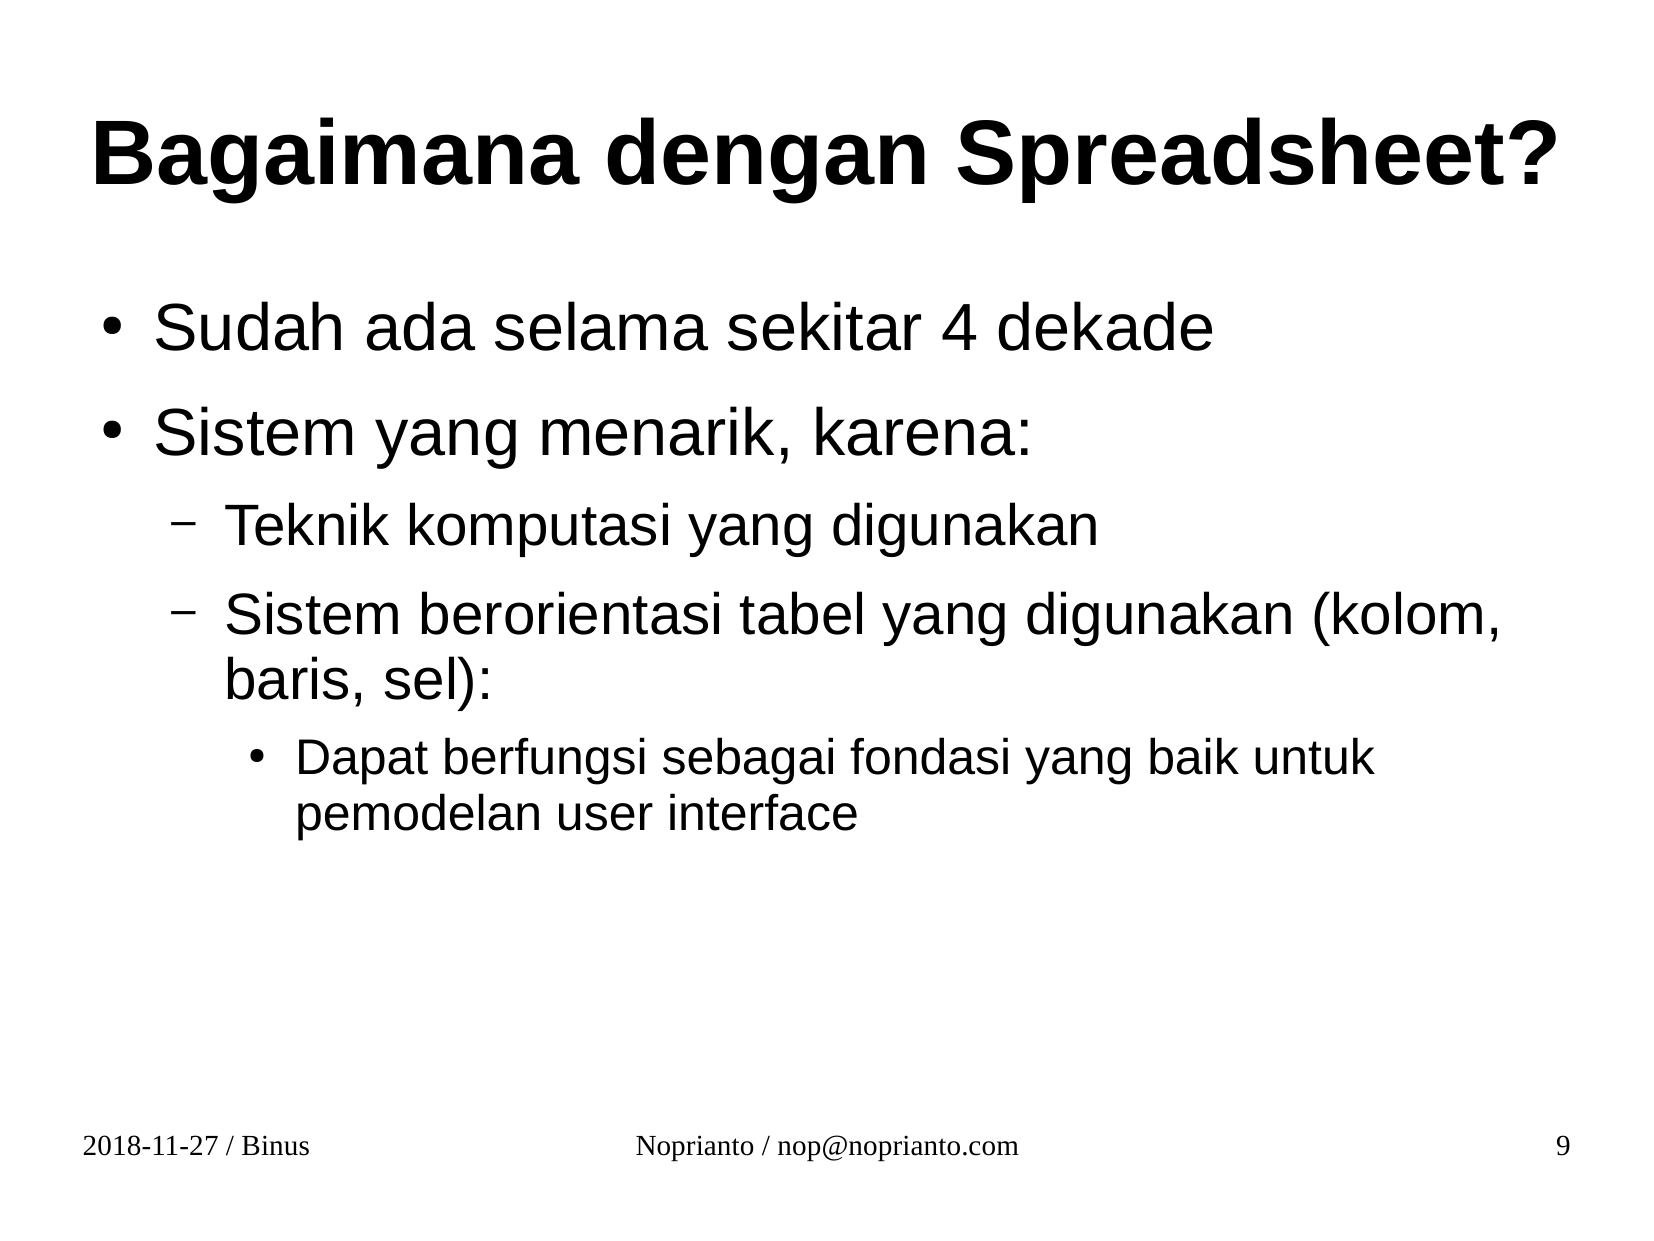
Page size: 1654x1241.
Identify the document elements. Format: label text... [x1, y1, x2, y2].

title Bagaimana dengan Spreadsheet? [82, 49, 1571, 257]
list Sudah ada selama sekitar 4 dekade Sistem yang menarik, karena: Teknik komputasi yang digunakan Sistem berorientasi tabel yang digunakan (kolom, baris, sel): Dapat berfungsi sebagai fondasi yang baik untuk pemodelan user interface [82, 290, 1571, 1010]
